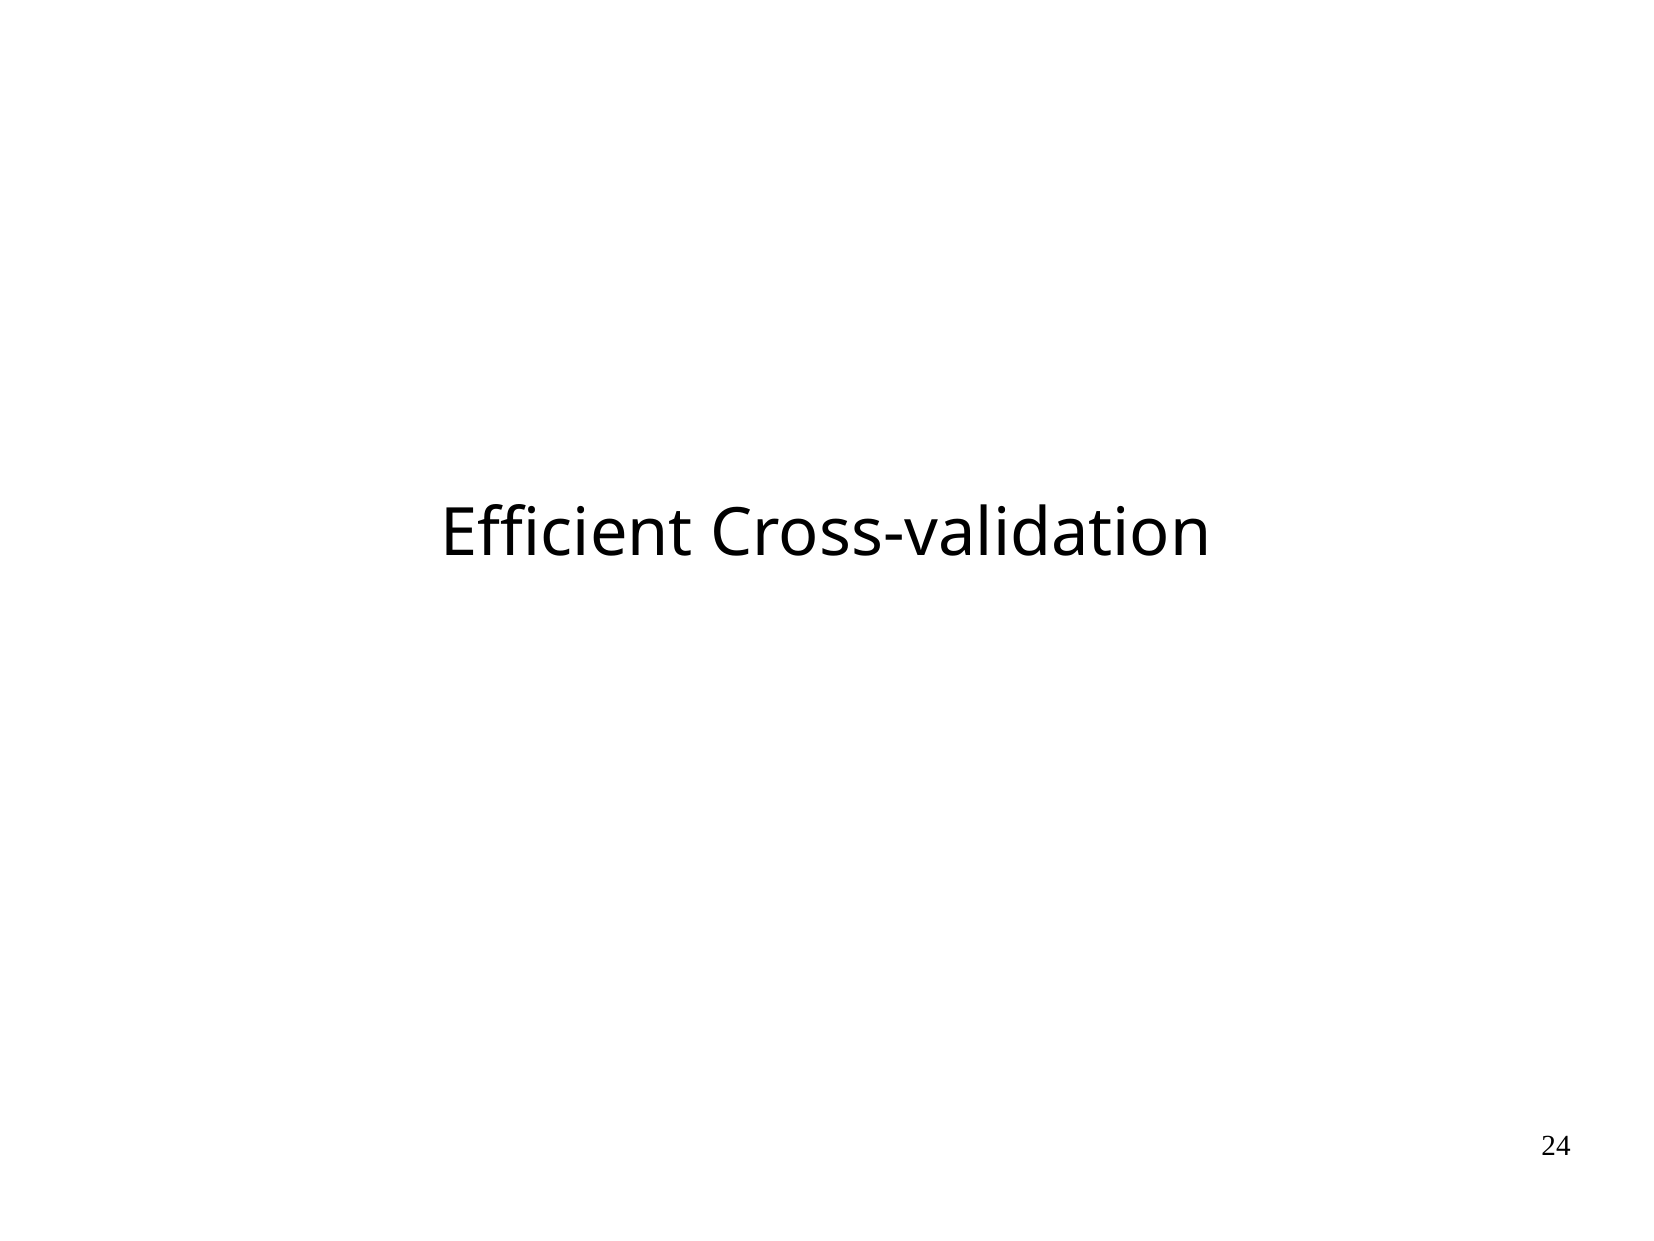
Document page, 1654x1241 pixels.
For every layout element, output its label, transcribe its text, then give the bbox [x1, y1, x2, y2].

subtitle Efficient Cross-validation [82, 49, 1571, 1010]
